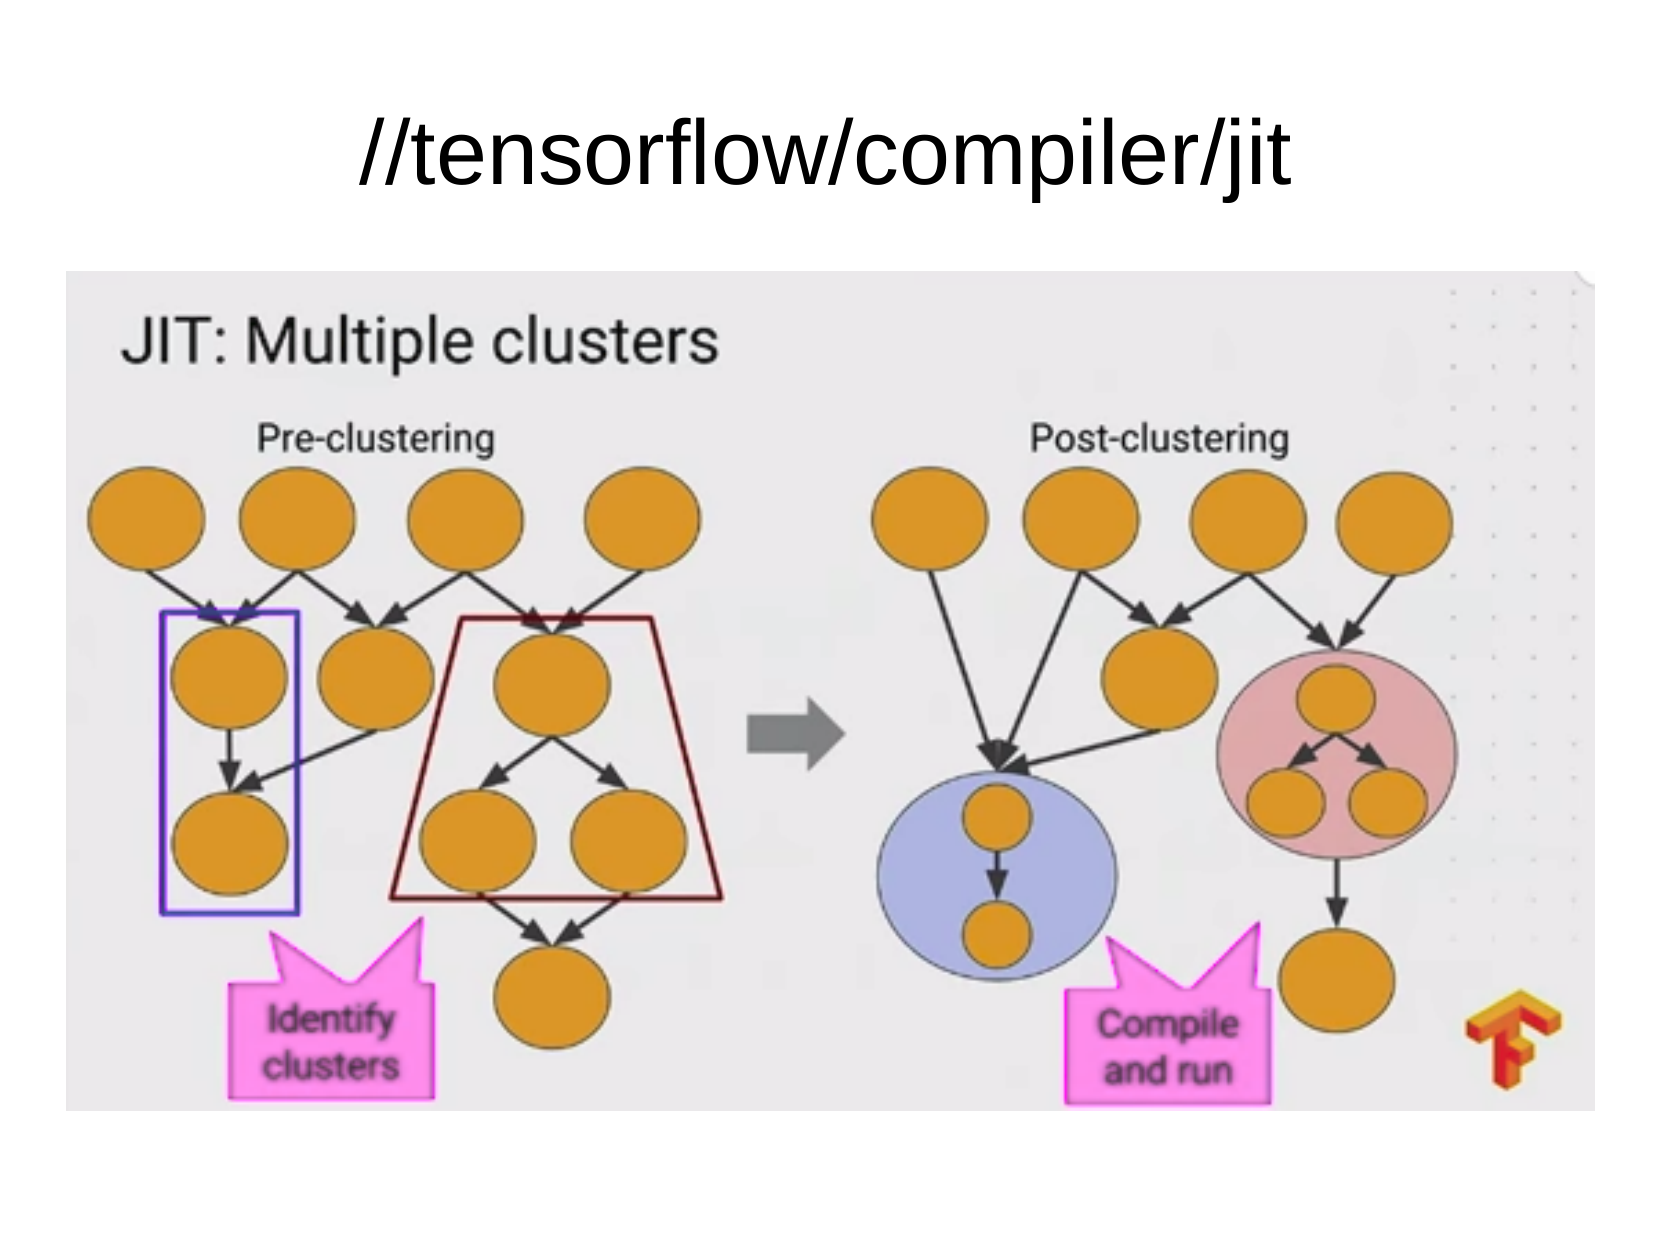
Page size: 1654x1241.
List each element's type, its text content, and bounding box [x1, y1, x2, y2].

title //tensorflow/compiler/jit [82, 49, 1571, 257]
picture [66, 271, 1595, 1111]
